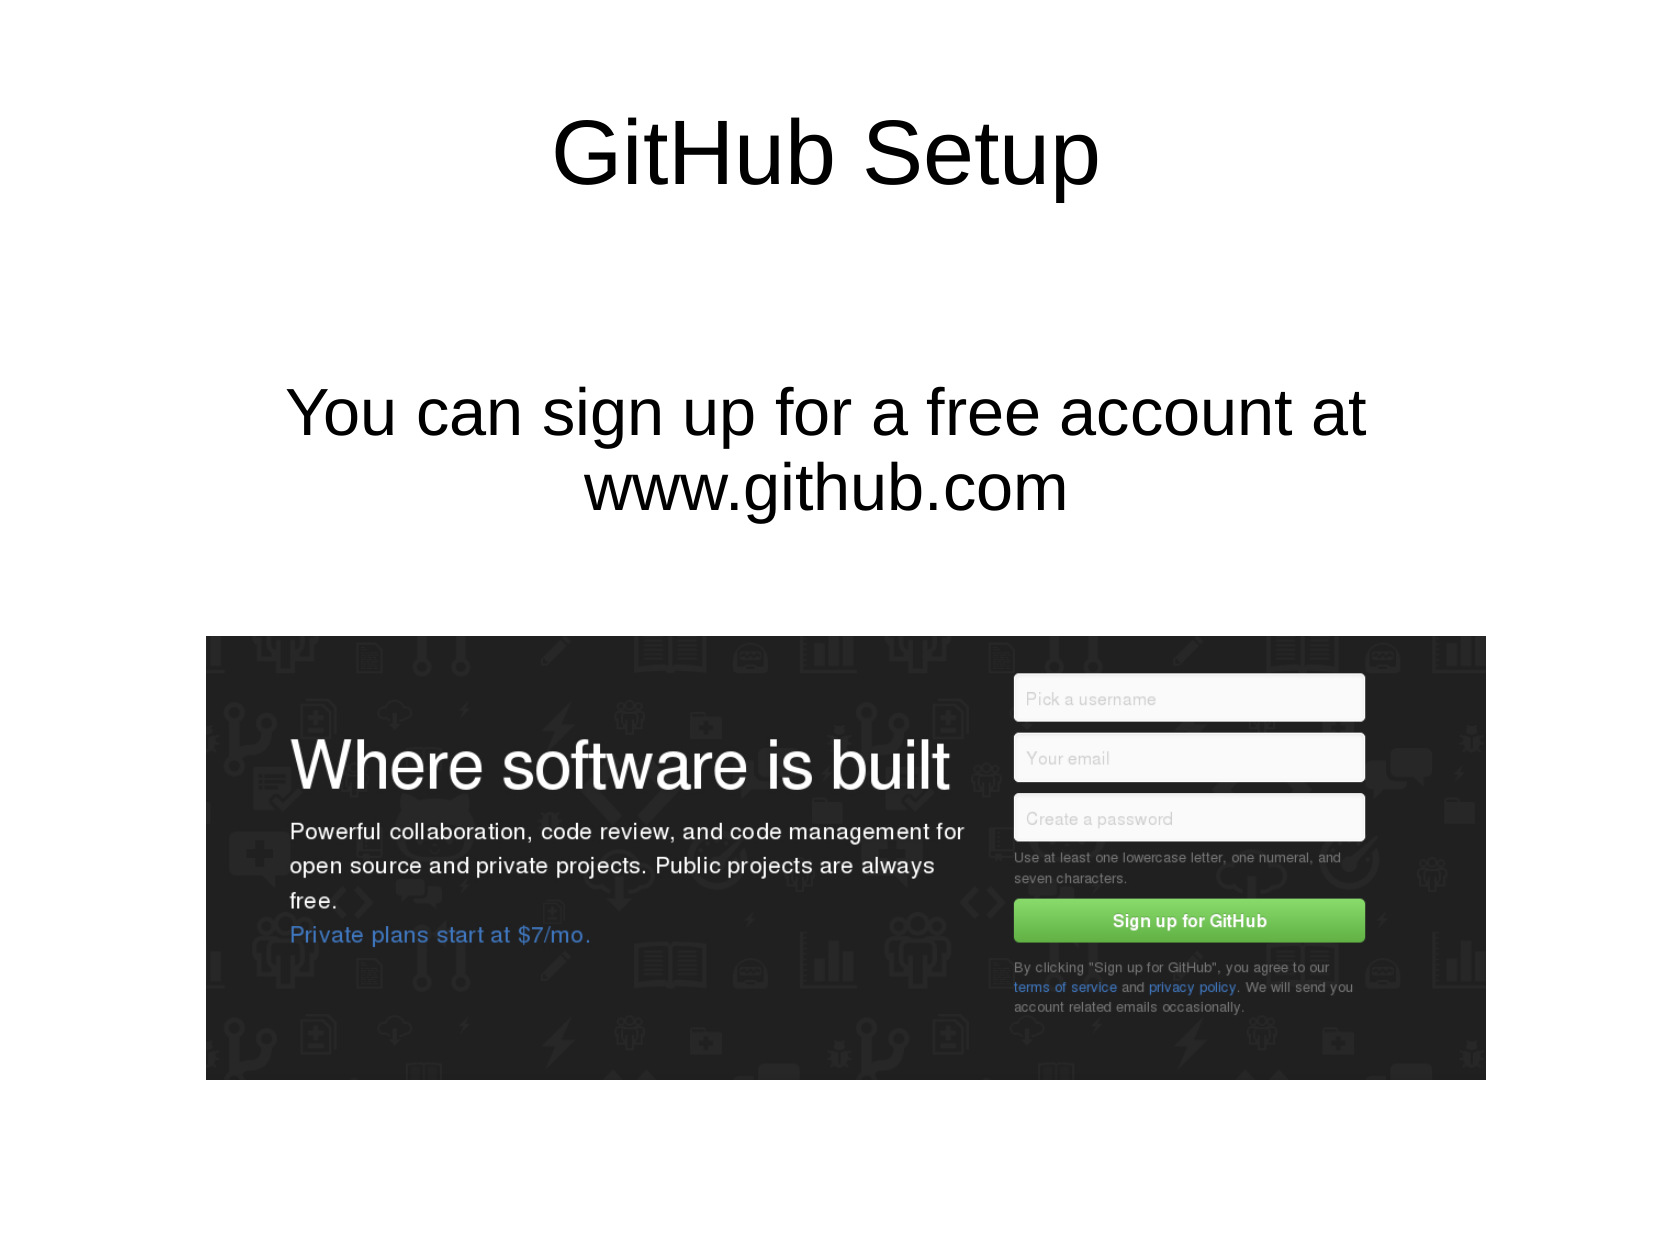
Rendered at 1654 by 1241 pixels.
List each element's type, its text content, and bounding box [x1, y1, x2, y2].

title GitHub Setup [82, 49, 1571, 257]
picture [206, 1010, 1486, 1081]
subtitle You can sign up for a free account at www.github.com [82, 375, 1571, 1010]
